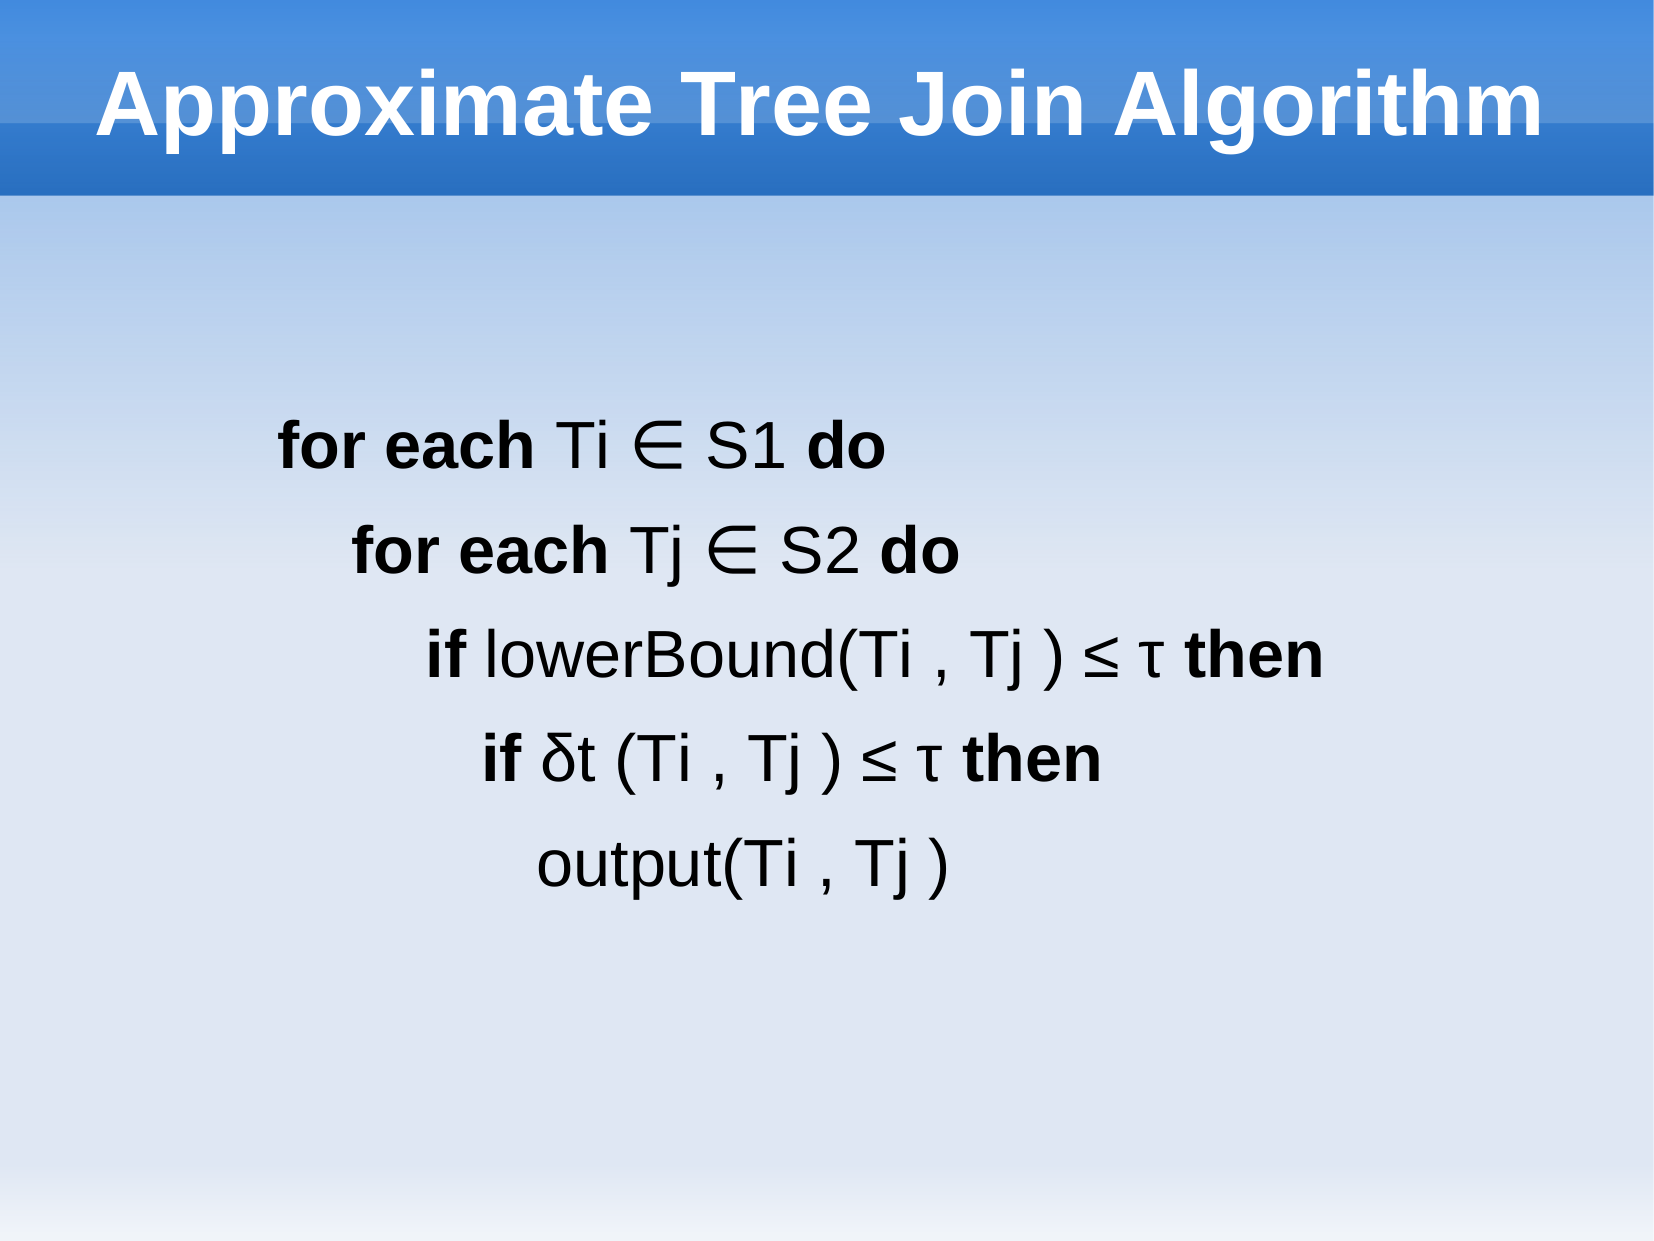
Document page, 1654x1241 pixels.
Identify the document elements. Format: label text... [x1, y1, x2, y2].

title Approximate Tree Join Algorithm [76, 7, 1565, 200]
picture [0, 0, 1654, 1241]
list for each Ti ∈ S1 do for each Tj ∈ S2 do if lowerBound(Ti , Tj ) ≤ τ then if δt (Ti , Tj ) ≤ τ then output(Ti , Tj ) [259, 408, 1329, 1063]
